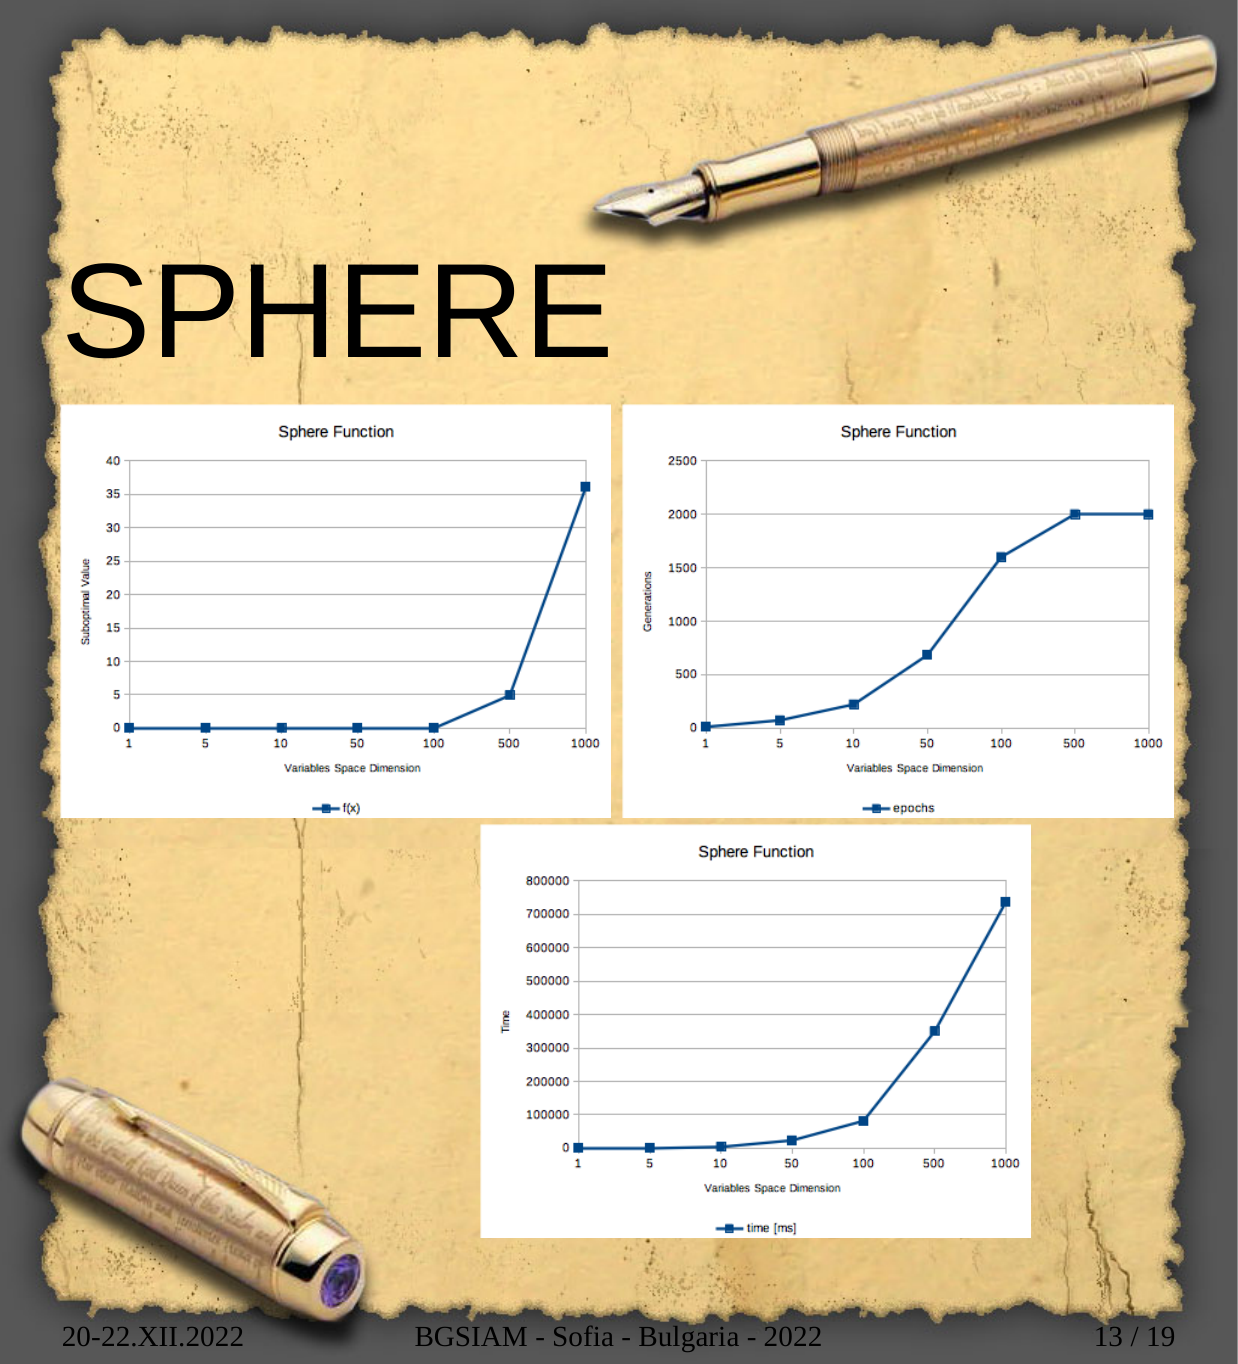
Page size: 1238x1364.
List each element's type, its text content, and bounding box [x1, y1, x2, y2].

picture [0, 0, 1238, 1364]
title Sphere [61, 236, 1176, 387]
